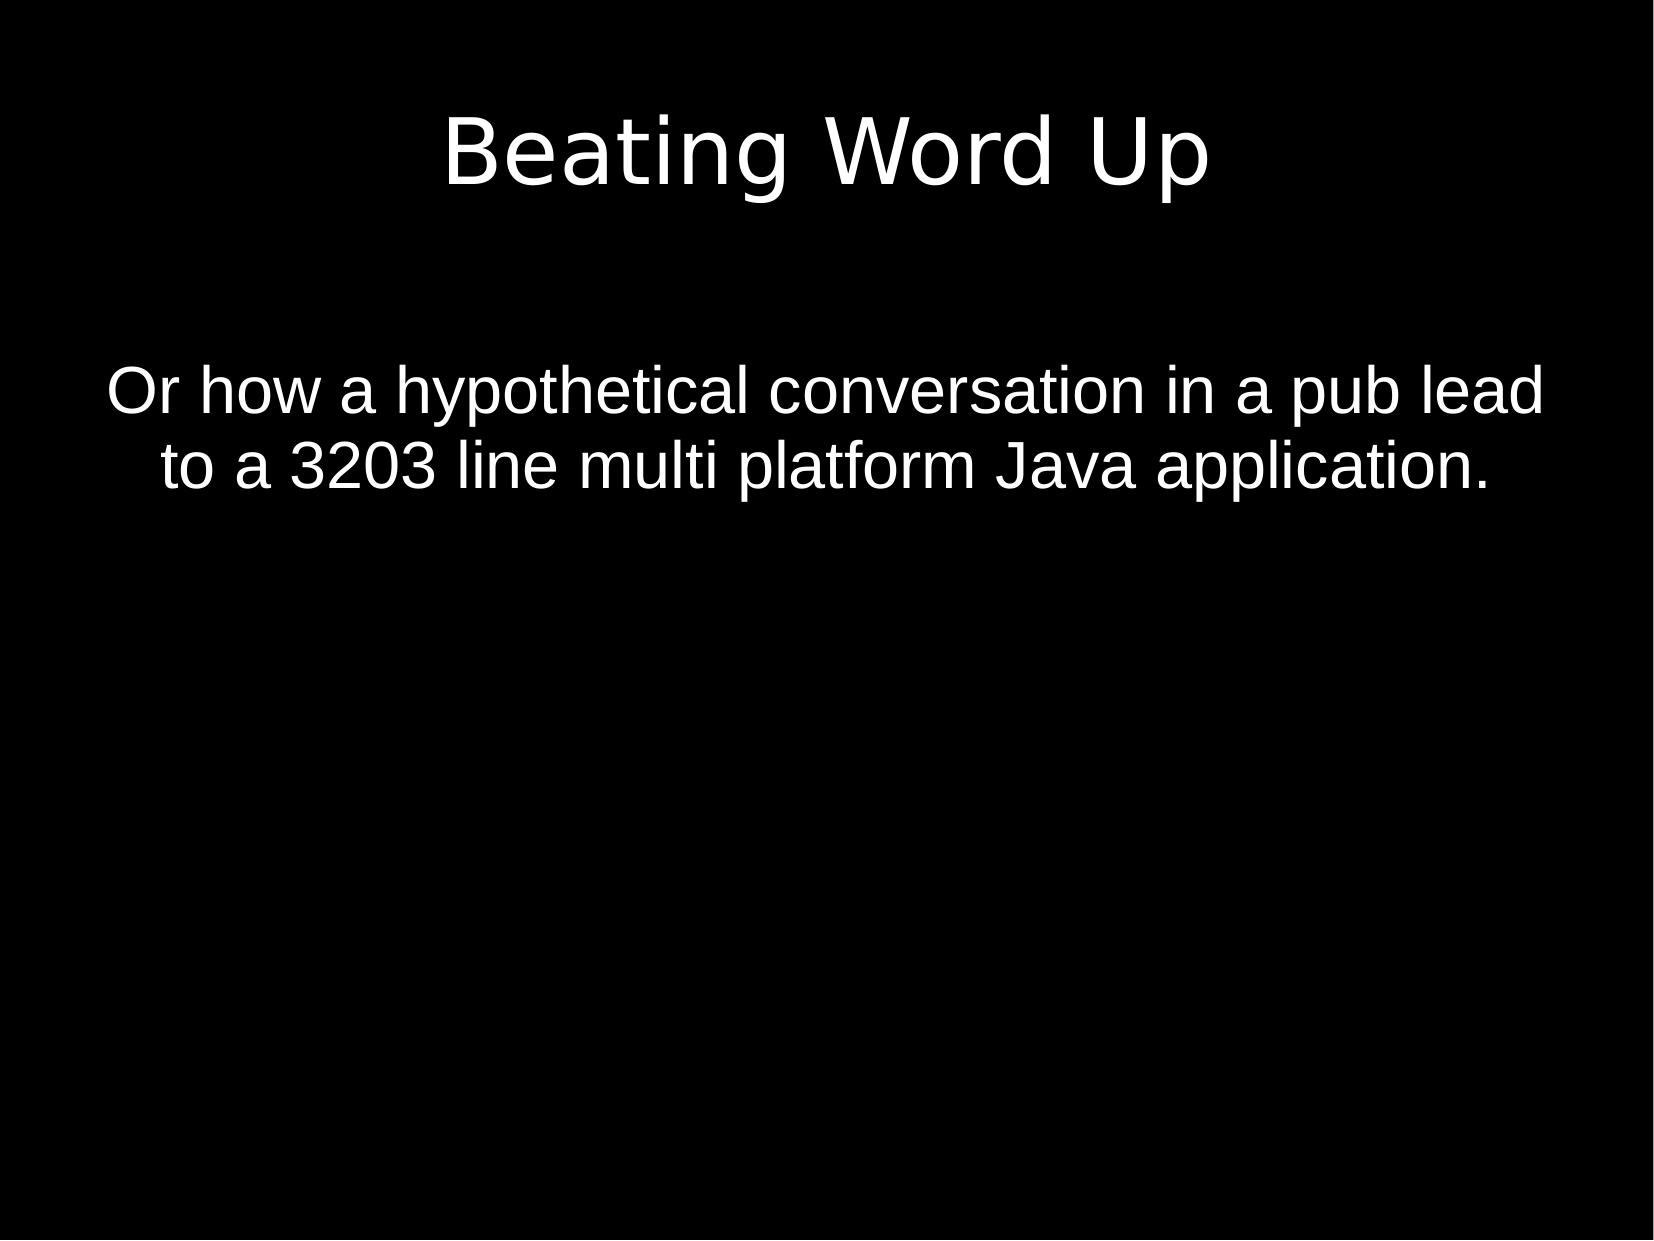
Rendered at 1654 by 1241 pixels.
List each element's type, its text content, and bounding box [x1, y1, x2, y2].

subtitle Or how a hypothetical conversation in a pub lead to a 3203 line multi platform Java application. [82, 265, 1571, 591]
title Beating Word Up [82, 49, 1571, 257]
